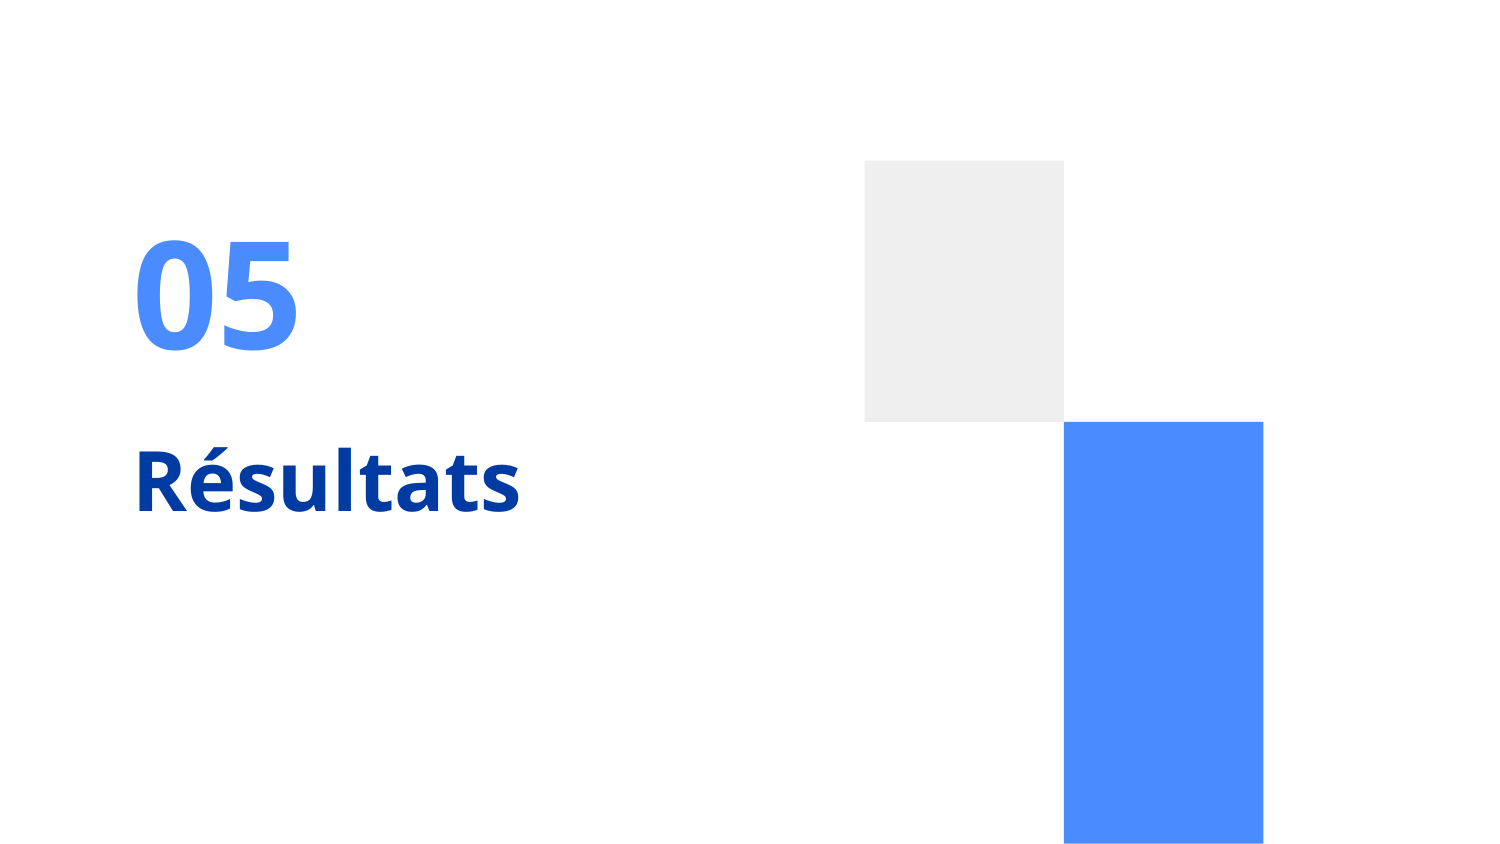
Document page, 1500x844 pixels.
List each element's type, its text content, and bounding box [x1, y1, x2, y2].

title Résultats [117, 307, 1300, 650]
title 05 [116, 207, 849, 395]
